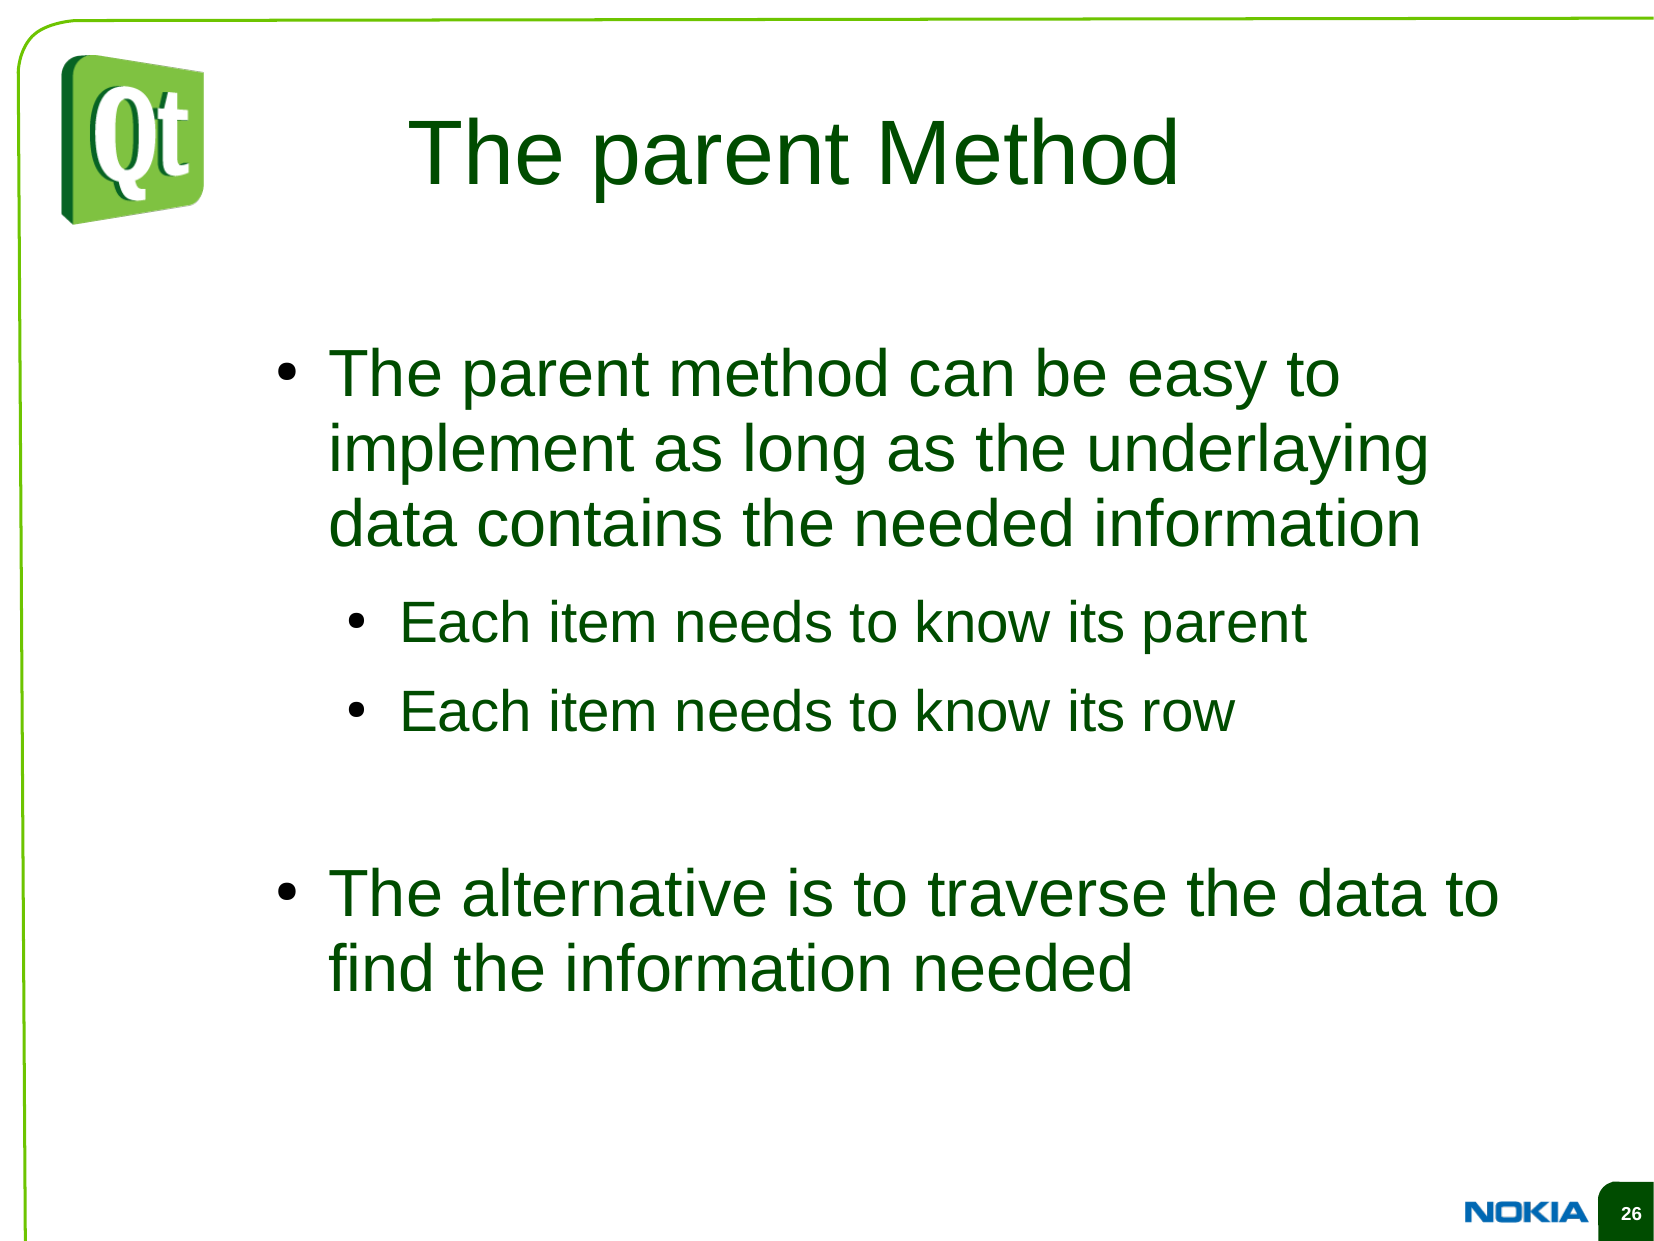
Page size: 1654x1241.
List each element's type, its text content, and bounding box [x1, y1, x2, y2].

title The parent Method [257, 56, 1333, 250]
picture [61, 55, 204, 225]
picture [1465, 1201, 1589, 1223]
list The parent method can be easy to implement as long as the underlaying data contains the needed information Each item needs to know its parent Each item needs to know its row The alternative is to traverse the data to find the information needed [257, 336, 1577, 1156]
